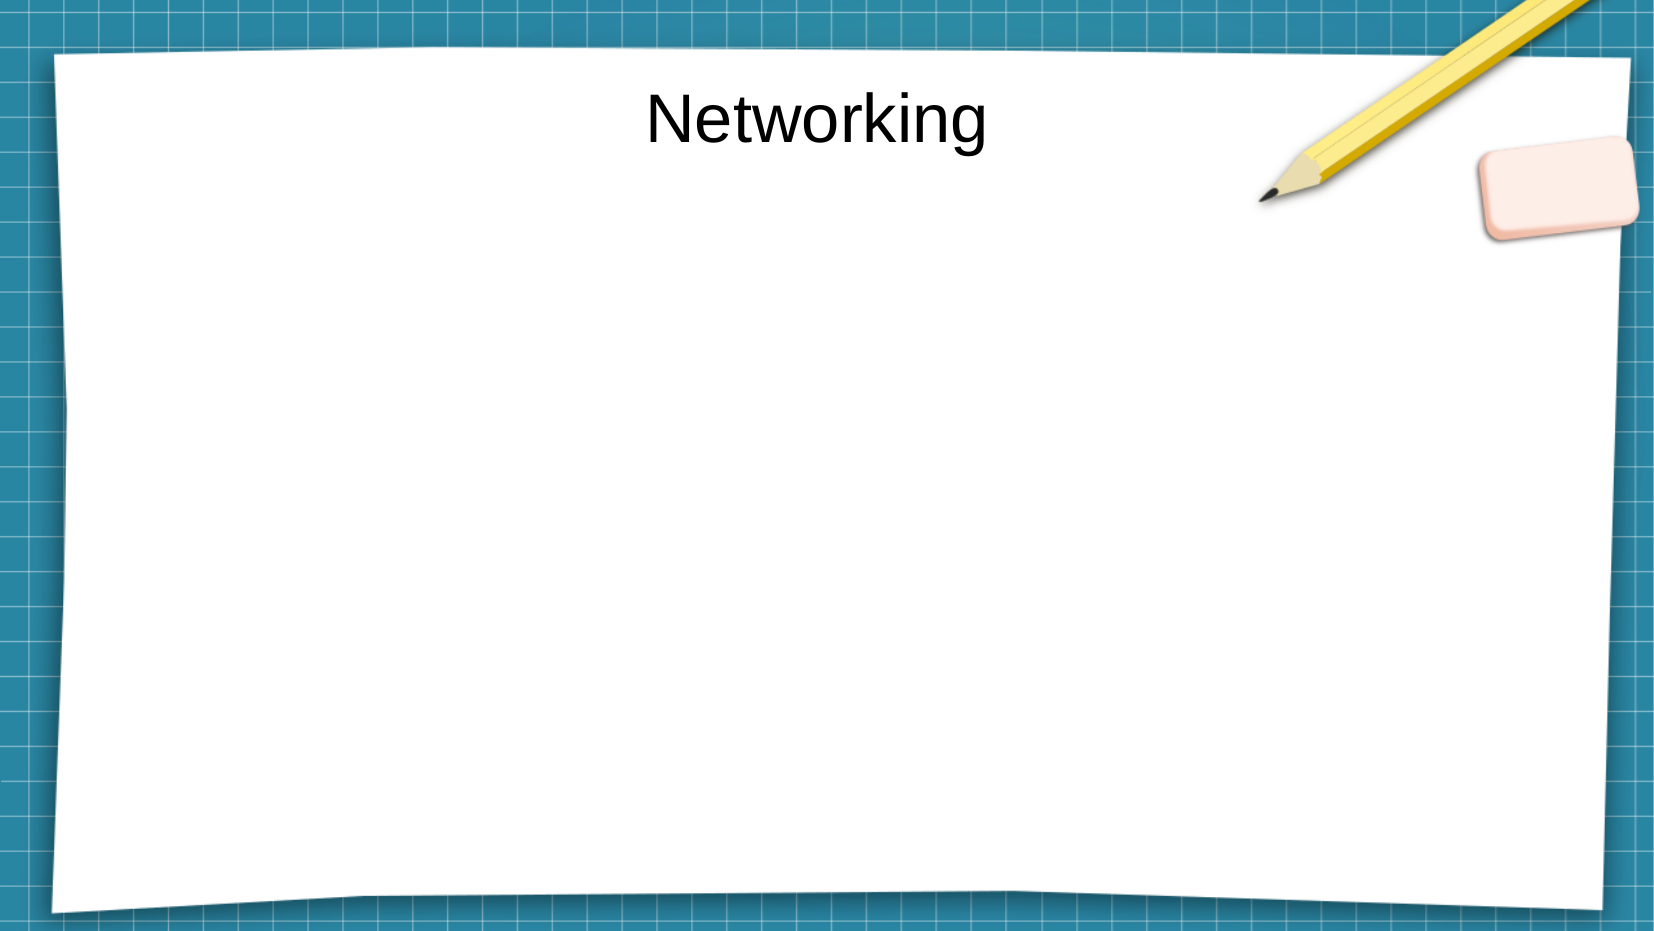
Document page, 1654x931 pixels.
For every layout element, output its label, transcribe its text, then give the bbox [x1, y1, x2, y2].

title Networking [82, 37, 1571, 193]
picture [0, 0, 1654, 931]
